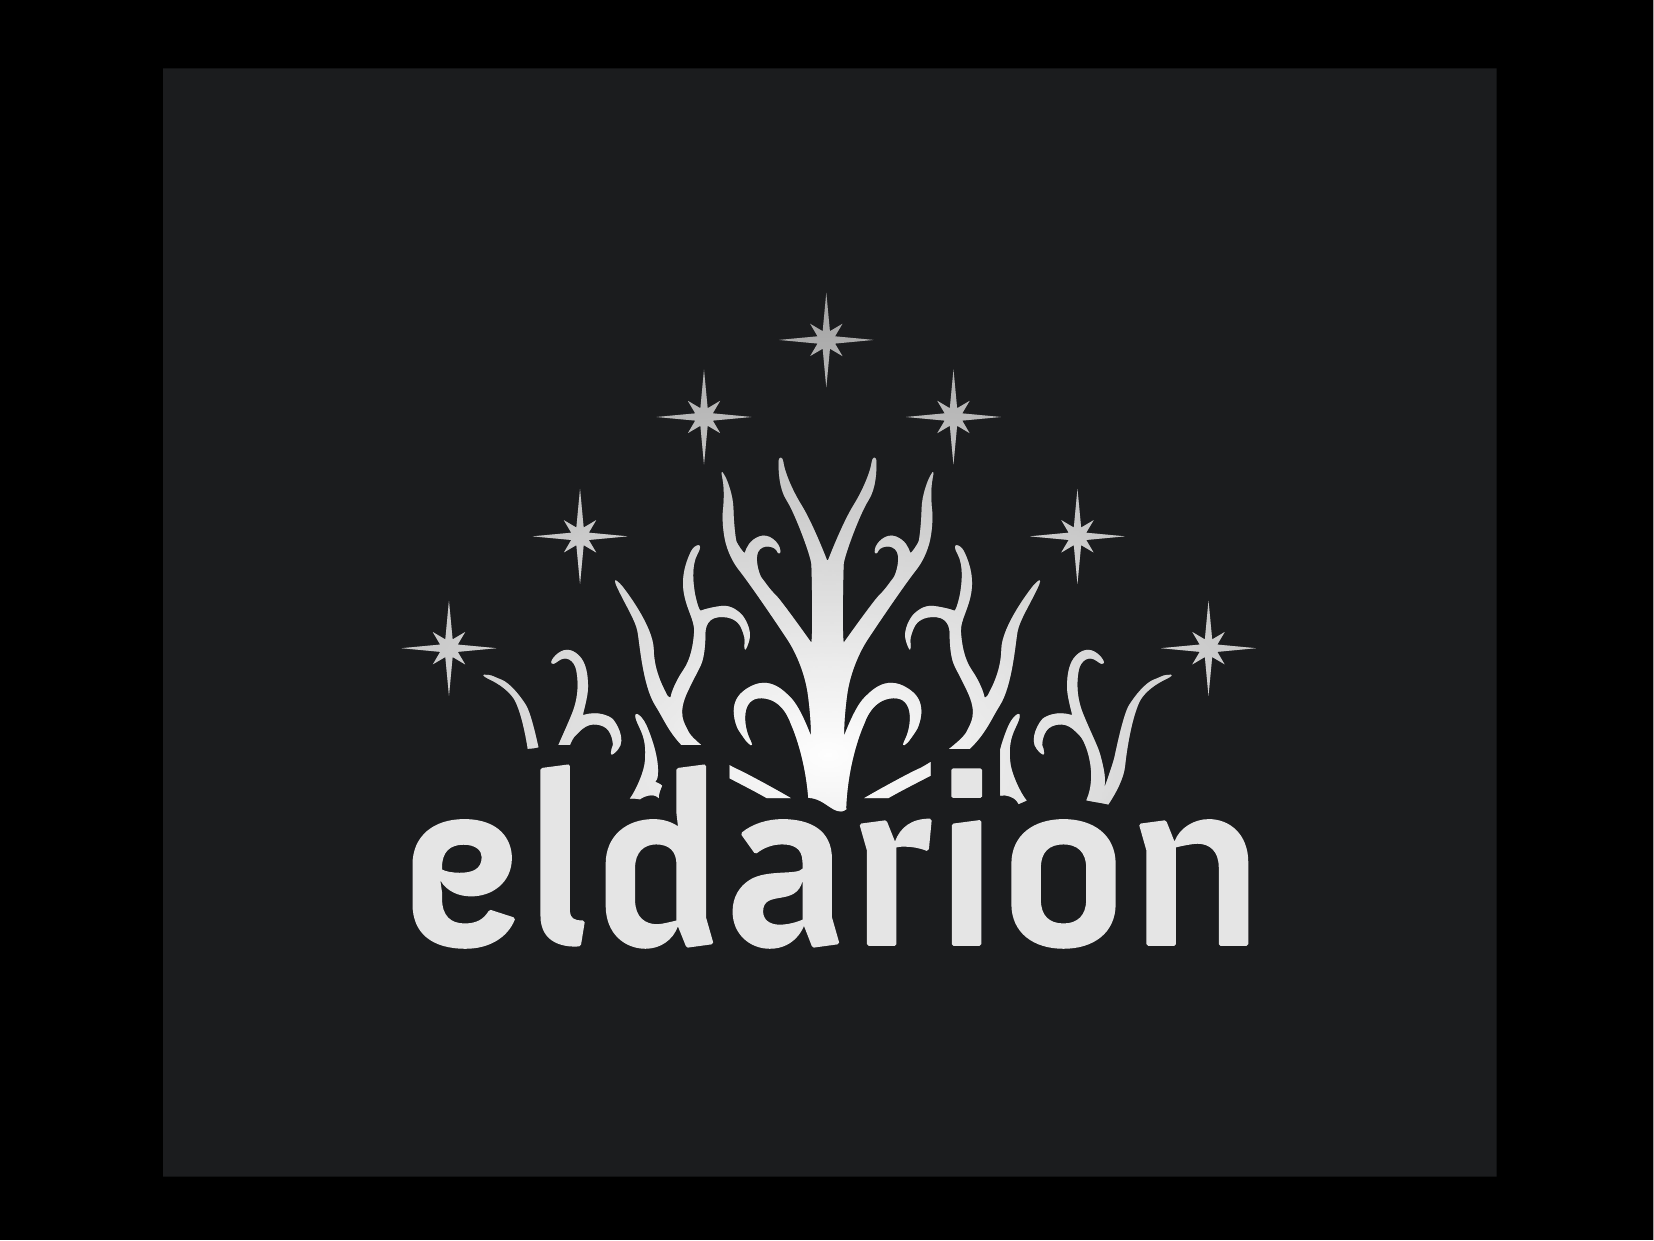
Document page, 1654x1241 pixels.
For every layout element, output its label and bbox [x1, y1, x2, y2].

picture [162, 67, 1498, 1178]
